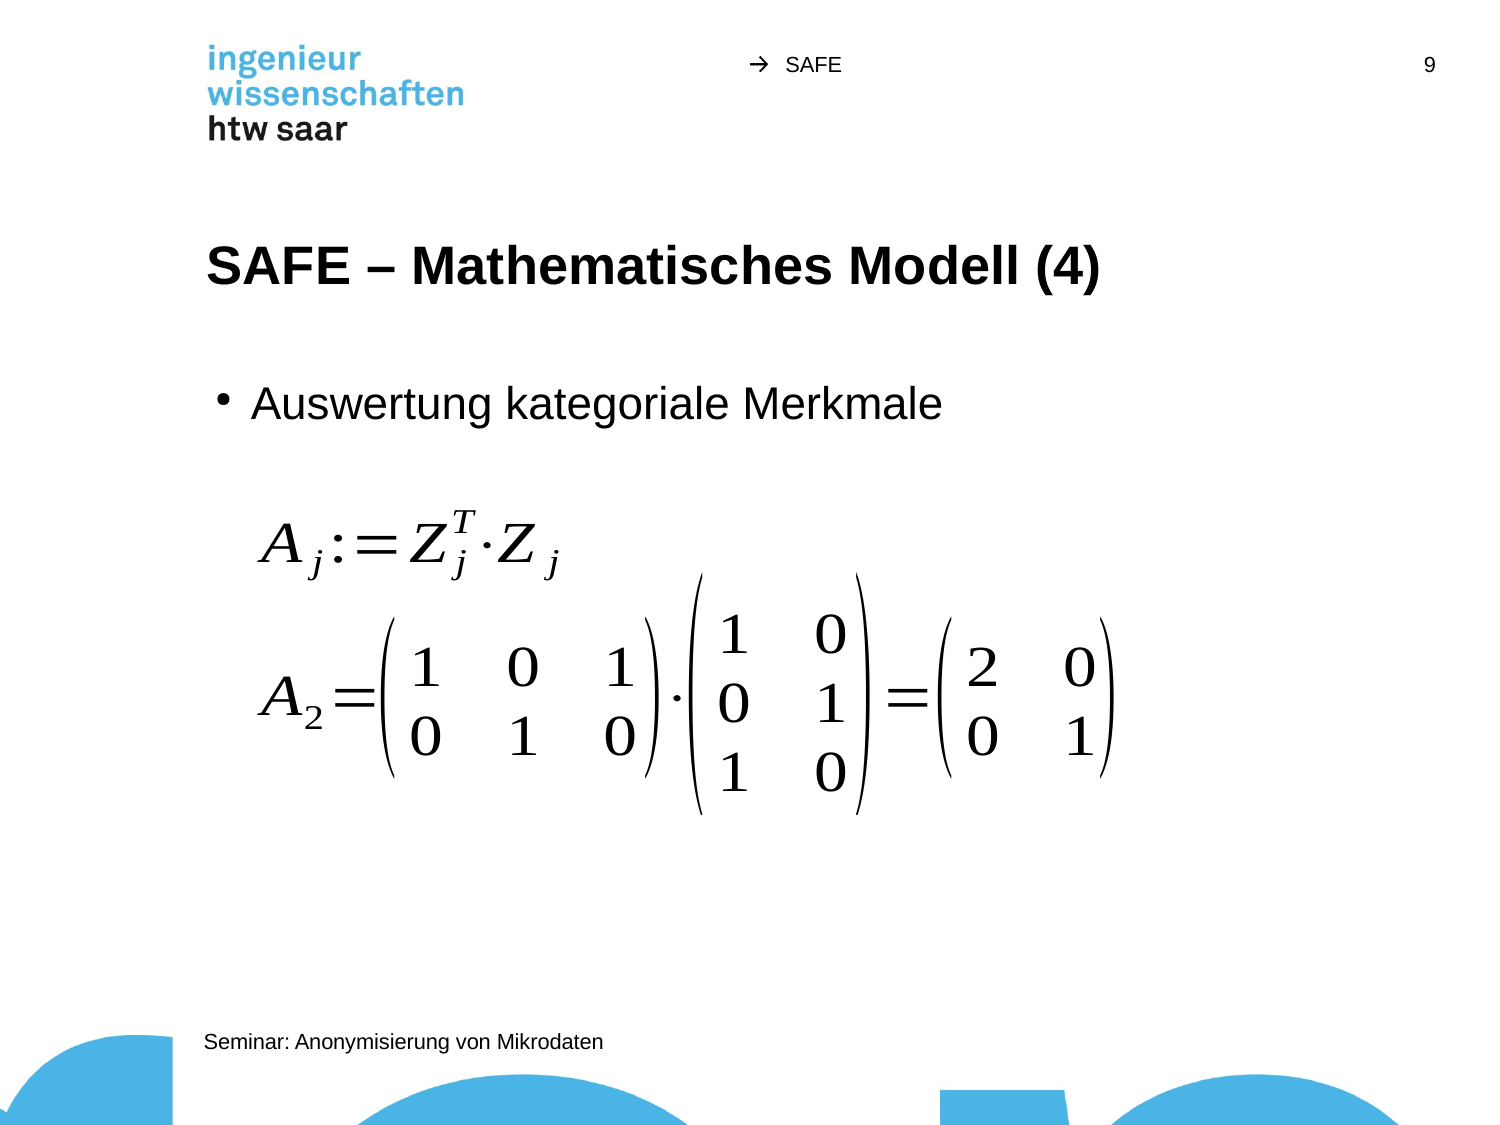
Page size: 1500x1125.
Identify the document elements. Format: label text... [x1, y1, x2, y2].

picture [0, 0, 1500, 1125]
chart [236, 500, 1283, 847]
text_box Auswertung kategoriale Merkmale [200, 366, 1217, 449]
footer Seminar: Anonymisierung von Mikrodaten [200, 1011, 676, 1072]
slide_number SAFE [779, 34, 1312, 94]
slide_number <Nummer> [1341, 34, 1442, 94]
text_box SAFE – Mathematisches Modell (4) [200, 224, 1270, 324]
